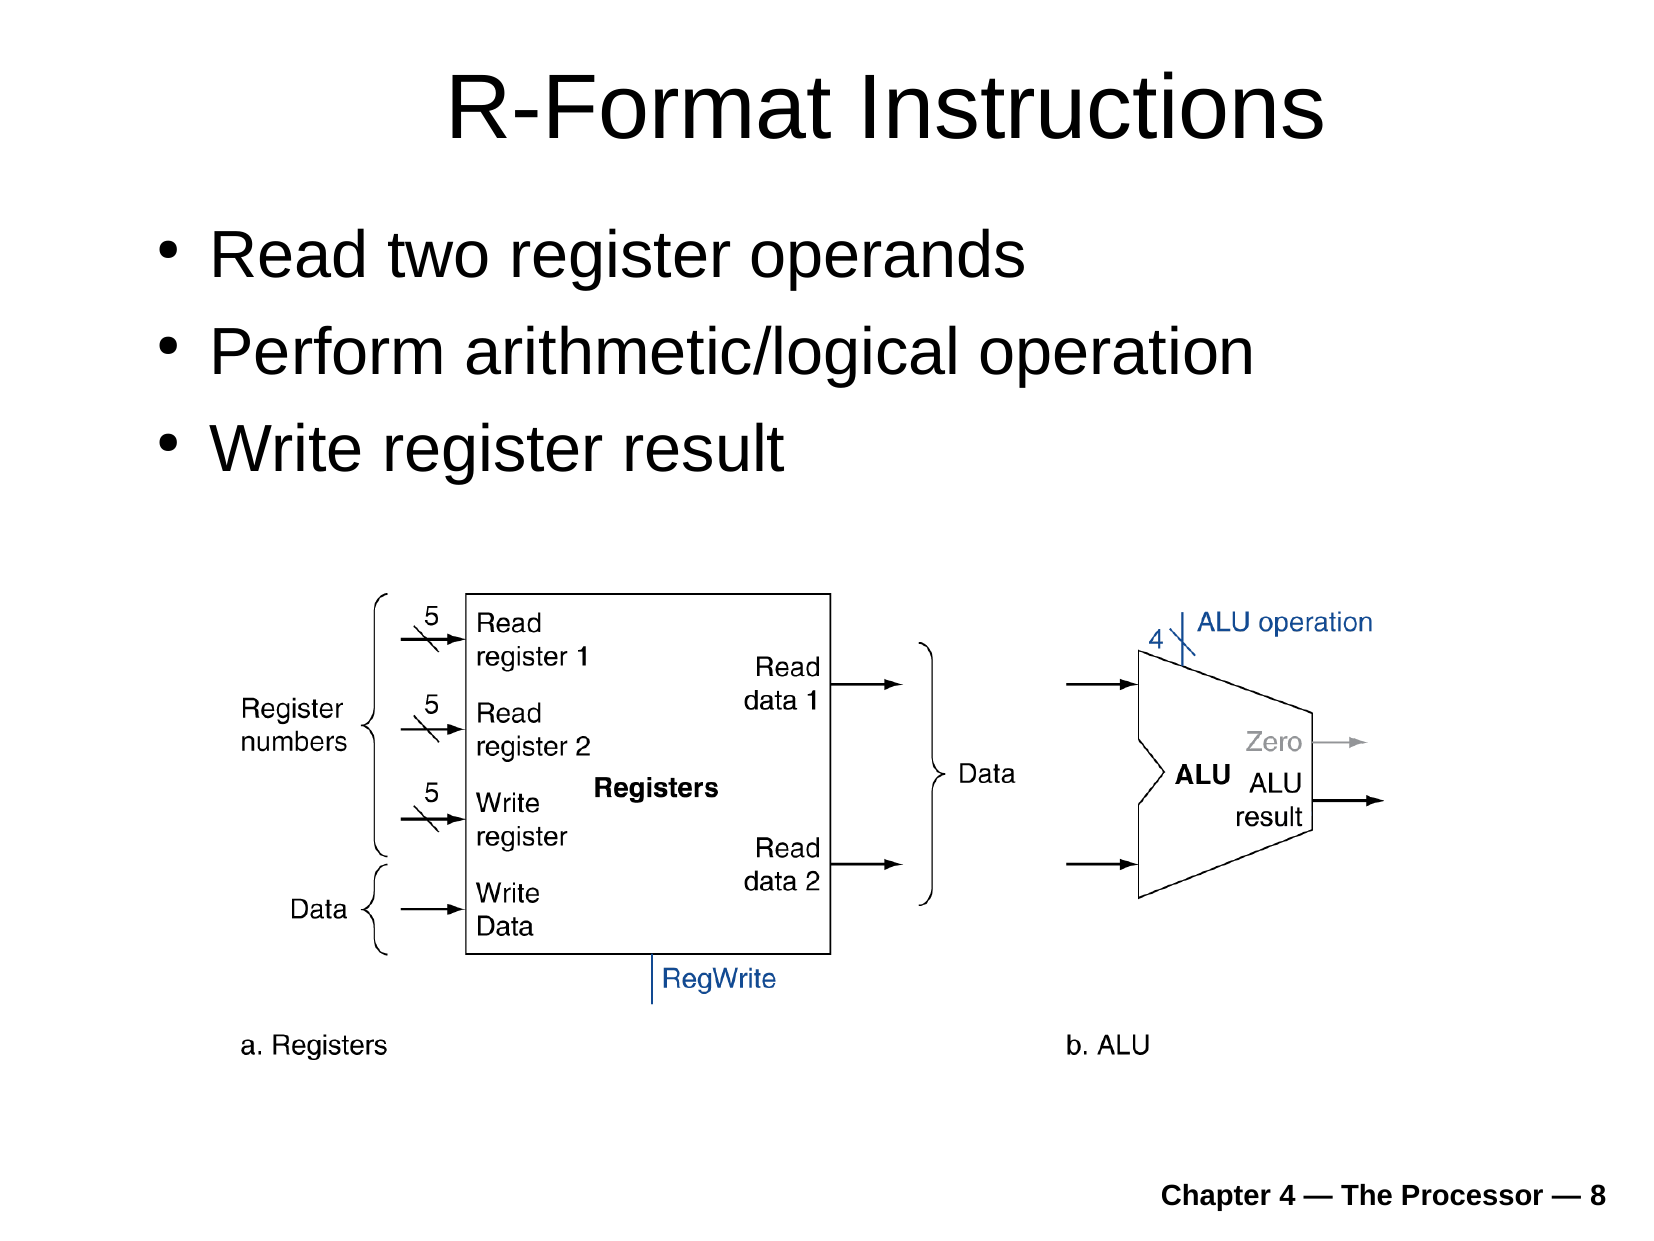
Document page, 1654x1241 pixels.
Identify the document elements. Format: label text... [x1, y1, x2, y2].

list Read two register operands Perform arithmetic/logical operation Write register result [123, 203, 1620, 551]
picture [240, 593, 1384, 1060]
text_box Chapter 4 — The Processor — <number> [305, 1153, 1622, 1219]
title R-Format Instructions [123, 26, 1618, 165]
